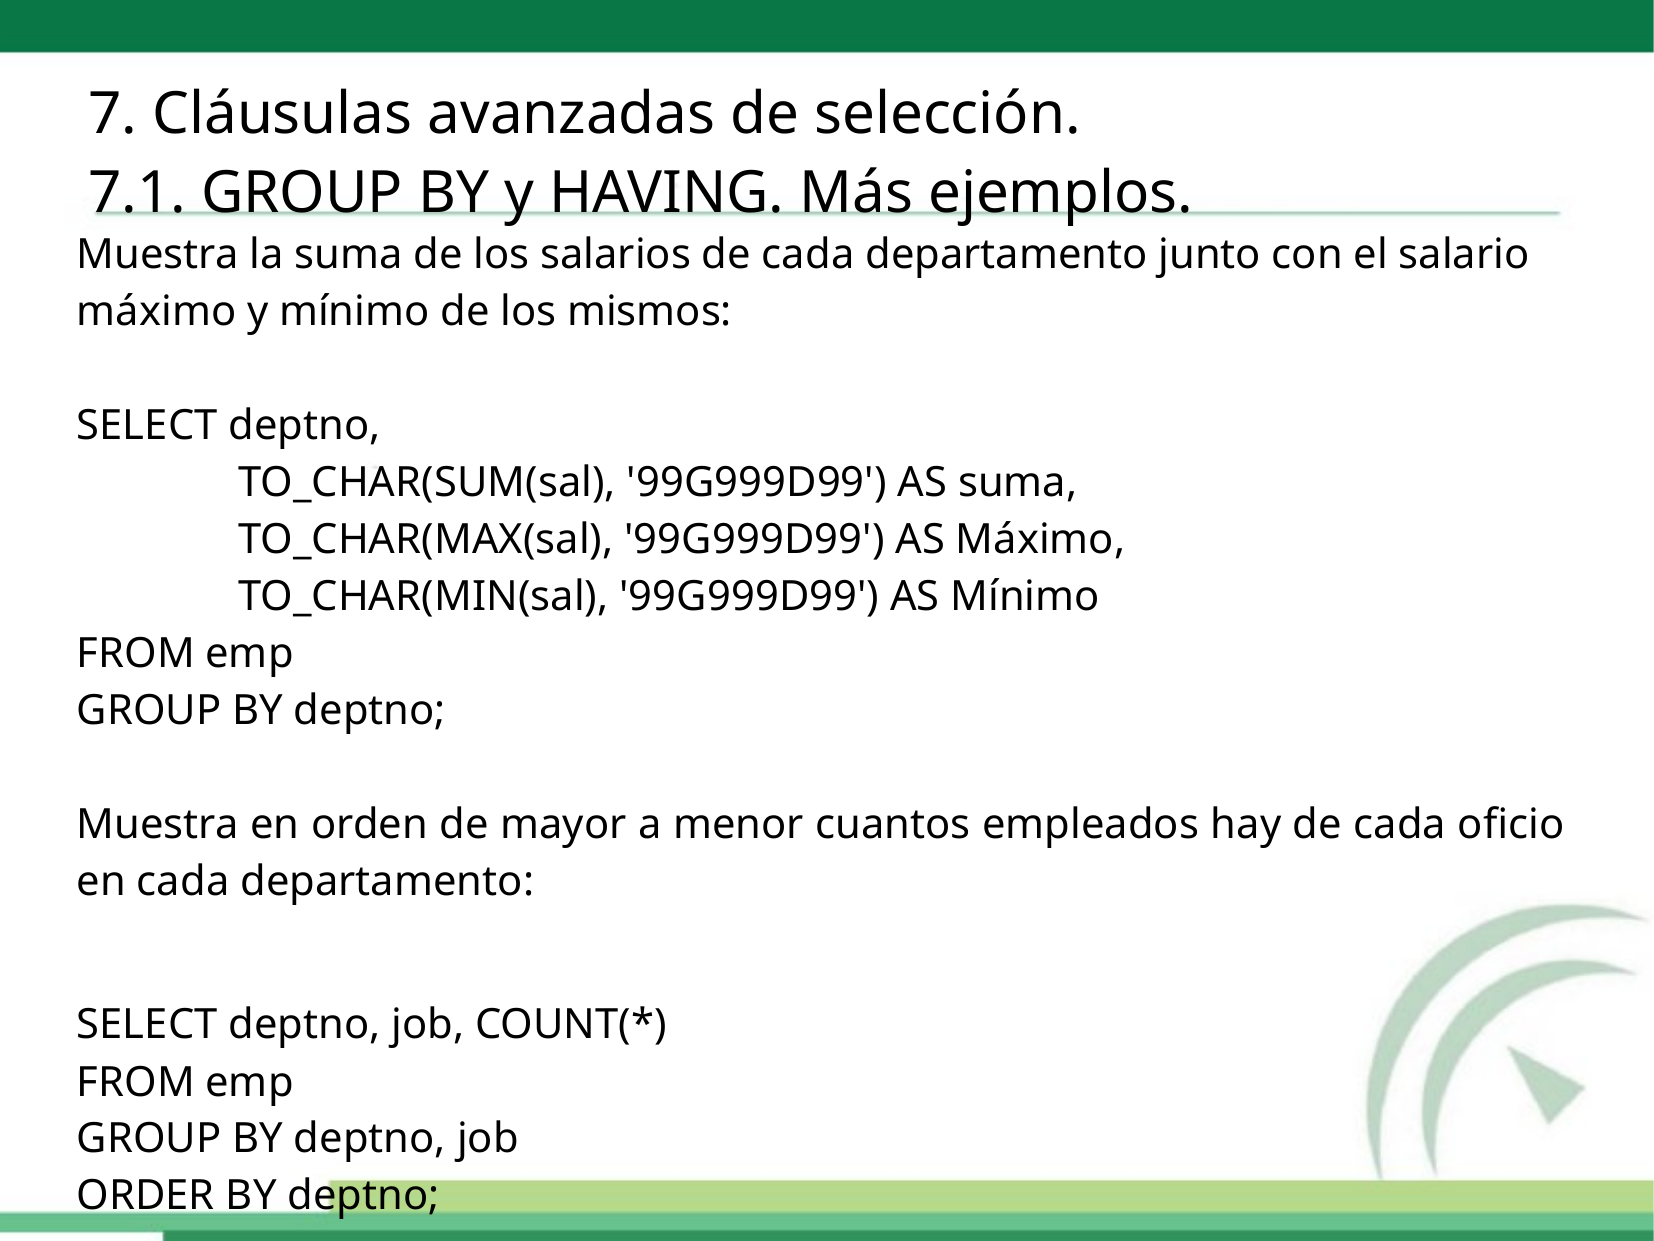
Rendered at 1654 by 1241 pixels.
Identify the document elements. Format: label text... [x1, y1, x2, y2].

title 7. Cláusulas avanzadas de selección. 7.1. GROUP BY y HAVING. Más ejemplos. [88, 46, 1577, 254]
list Muestra la suma de los salarios de cada departamento junto con el salario máximo y mínimo de los mismos: SELECT deptno, TO_CHAR(SUM(sal), '99G999D99') AS suma, TO_CHAR(MAX(sal), '99G999D99') AS Máximo, TO_CHAR(MIN(sal), '99G999D99') AS Mínimo FROM emp GROUP BY deptno; Muestra en orden de mayor a menor cuantos empleados hay de cada oficio en cada departamento: SELECT deptno, job, COUNT(*) FROM emp GROUP BY deptno, job ORDER BY deptno; [76, 223, 1565, 1175]
picture [0, 0, 1654, 1241]
